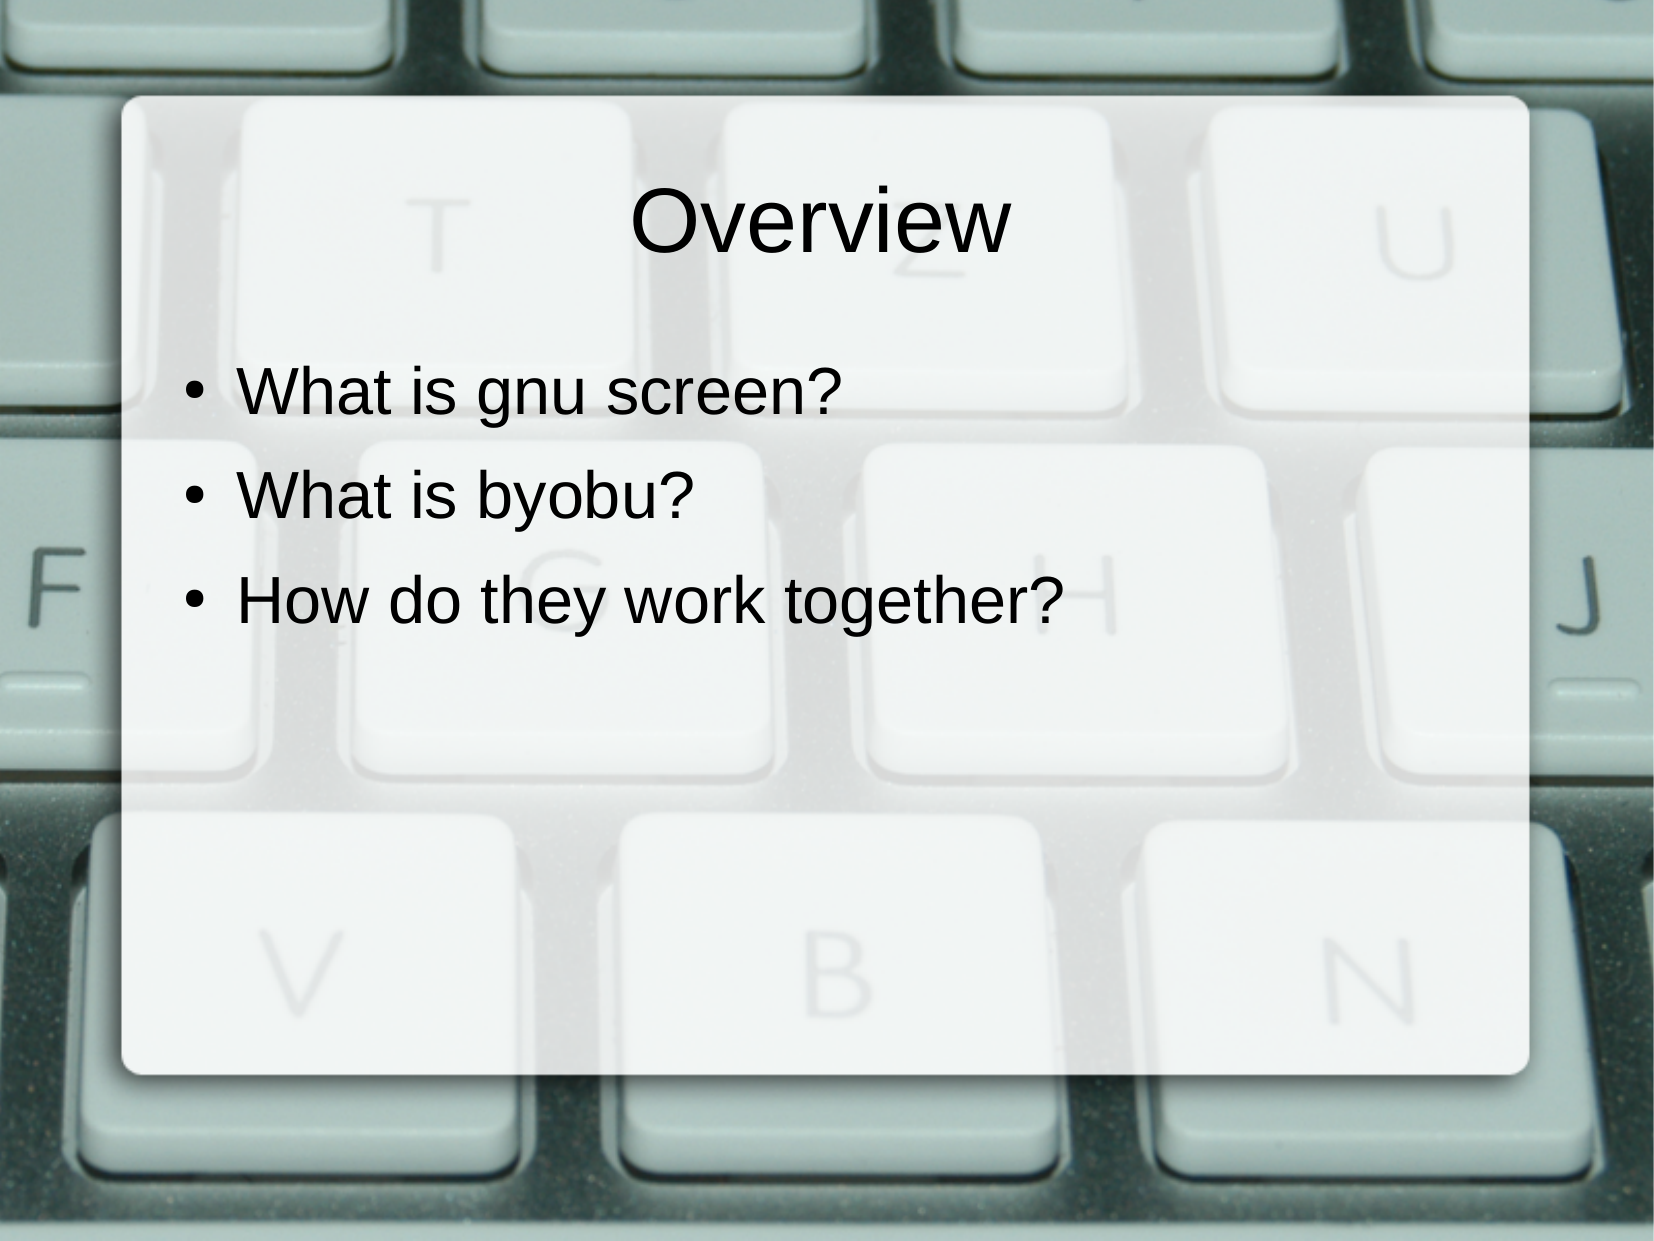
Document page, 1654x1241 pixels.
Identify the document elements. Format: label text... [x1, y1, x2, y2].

picture [0, 0, 1654, 1241]
list What is gnu screen? What is byobu? How do they work together? [147, 354, 1506, 1159]
title Overview [135, 125, 1506, 318]
